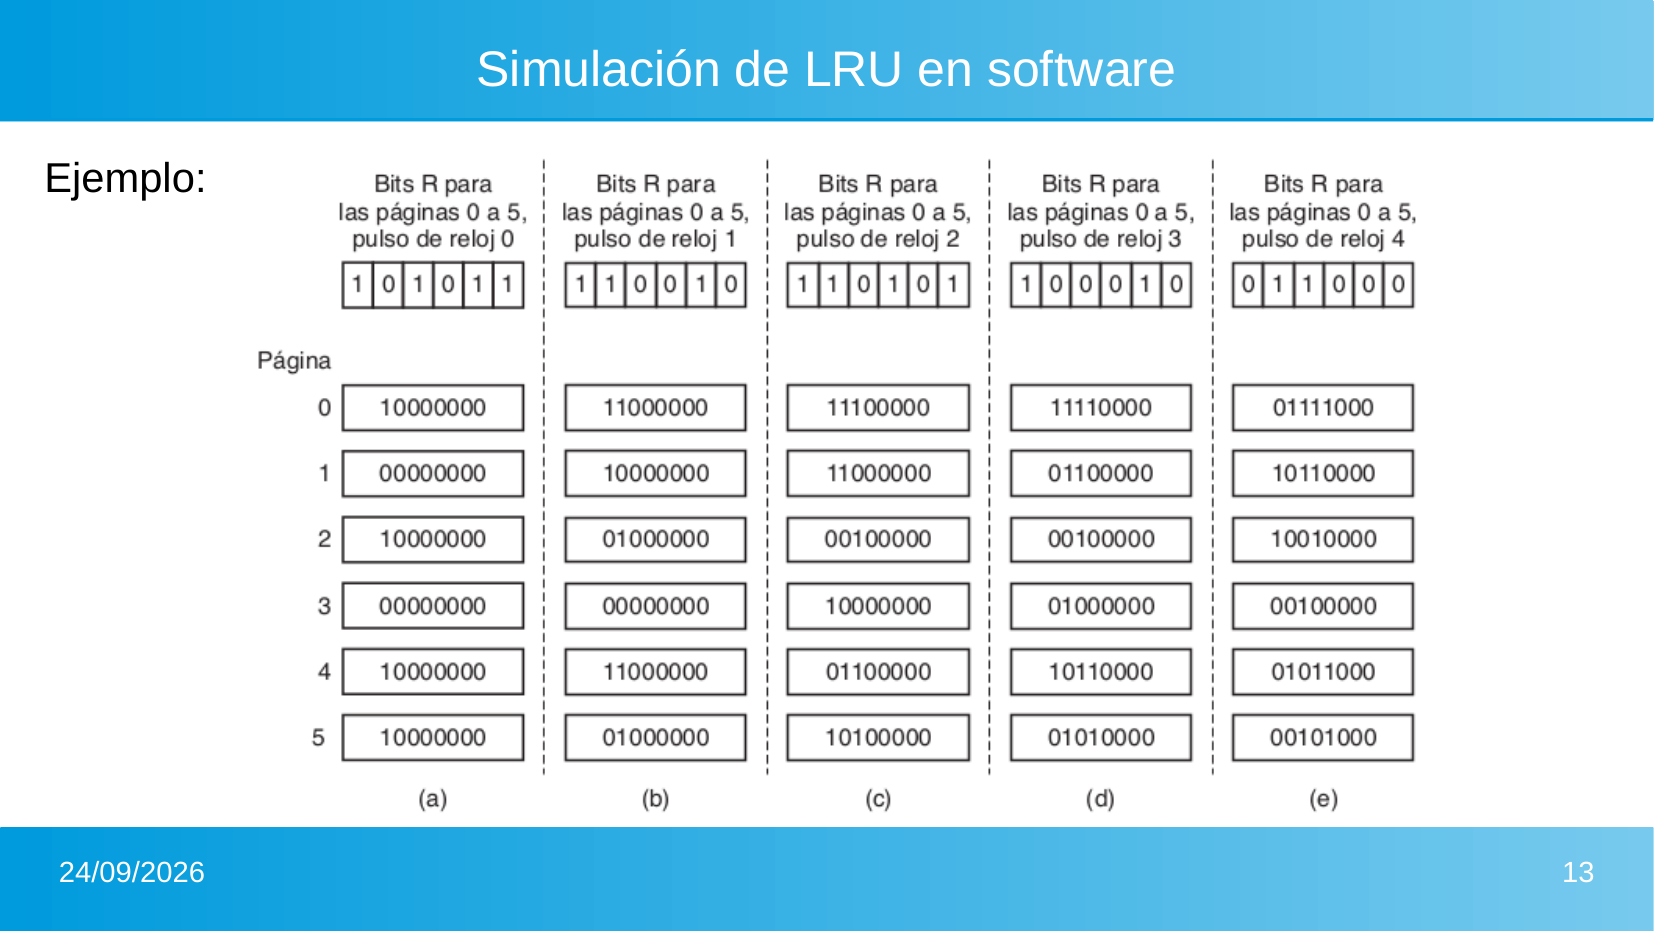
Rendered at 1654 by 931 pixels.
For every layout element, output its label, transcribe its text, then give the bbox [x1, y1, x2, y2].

text_box Ejemplo: [29, 147, 222, 209]
title Simulación de LRU en software [59, 29, 1595, 108]
picture [237, 150, 1439, 827]
